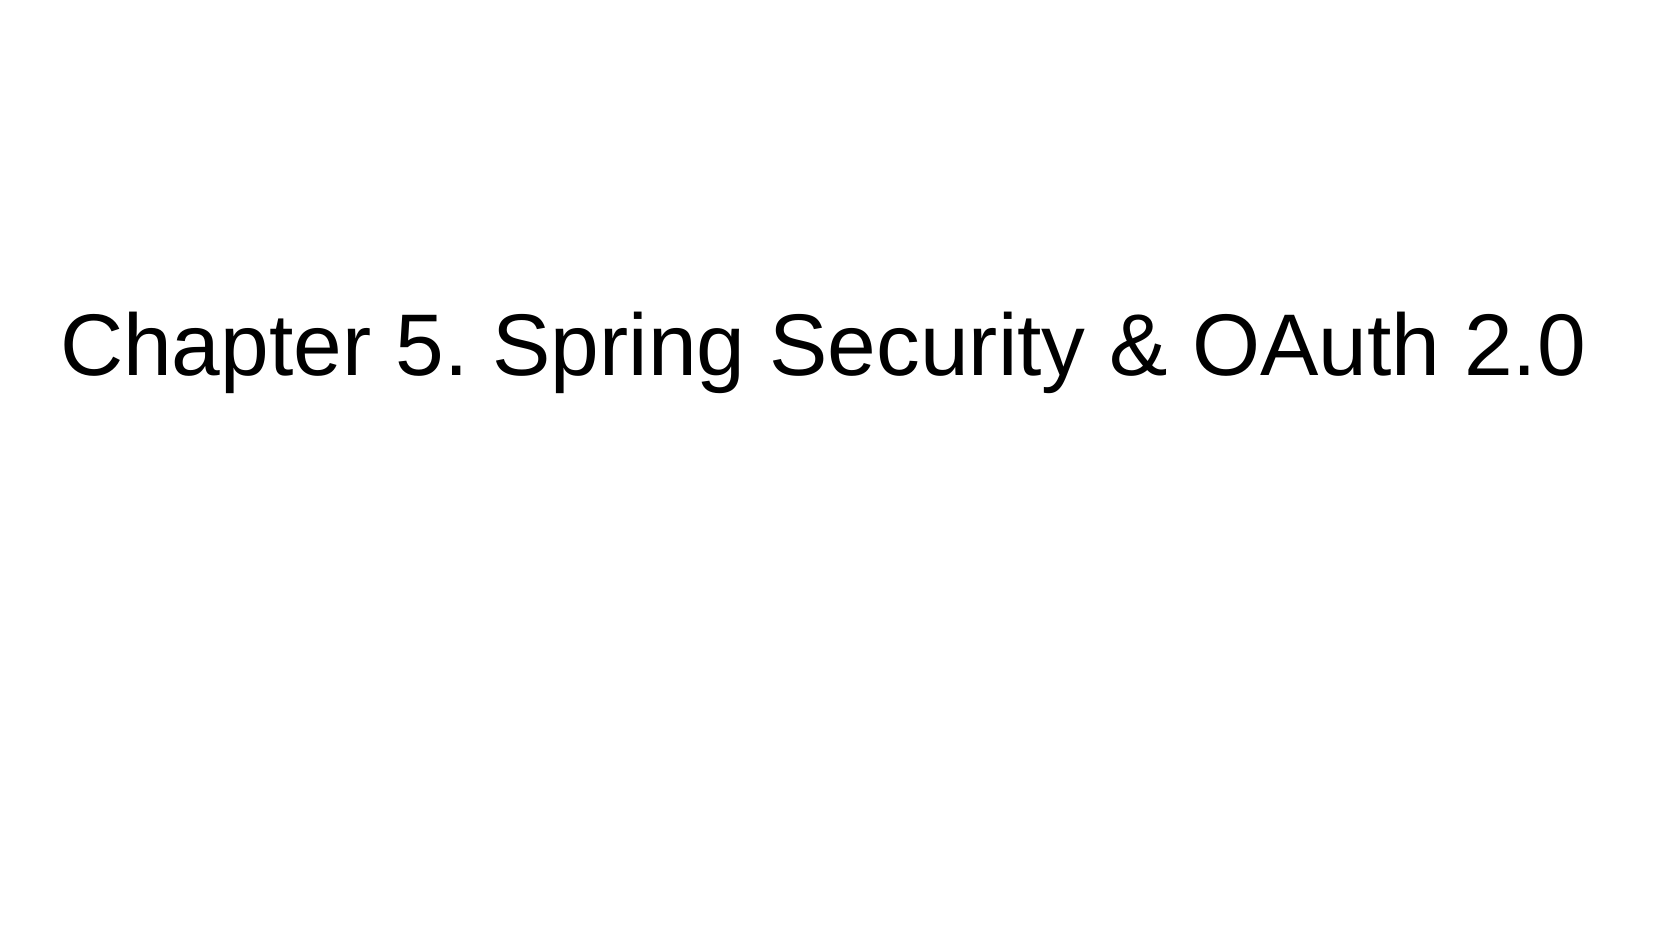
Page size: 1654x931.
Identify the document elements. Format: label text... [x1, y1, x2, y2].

title Chapter 5. Spring Security & OAuth 2.0 [53, 267, 1595, 423]
